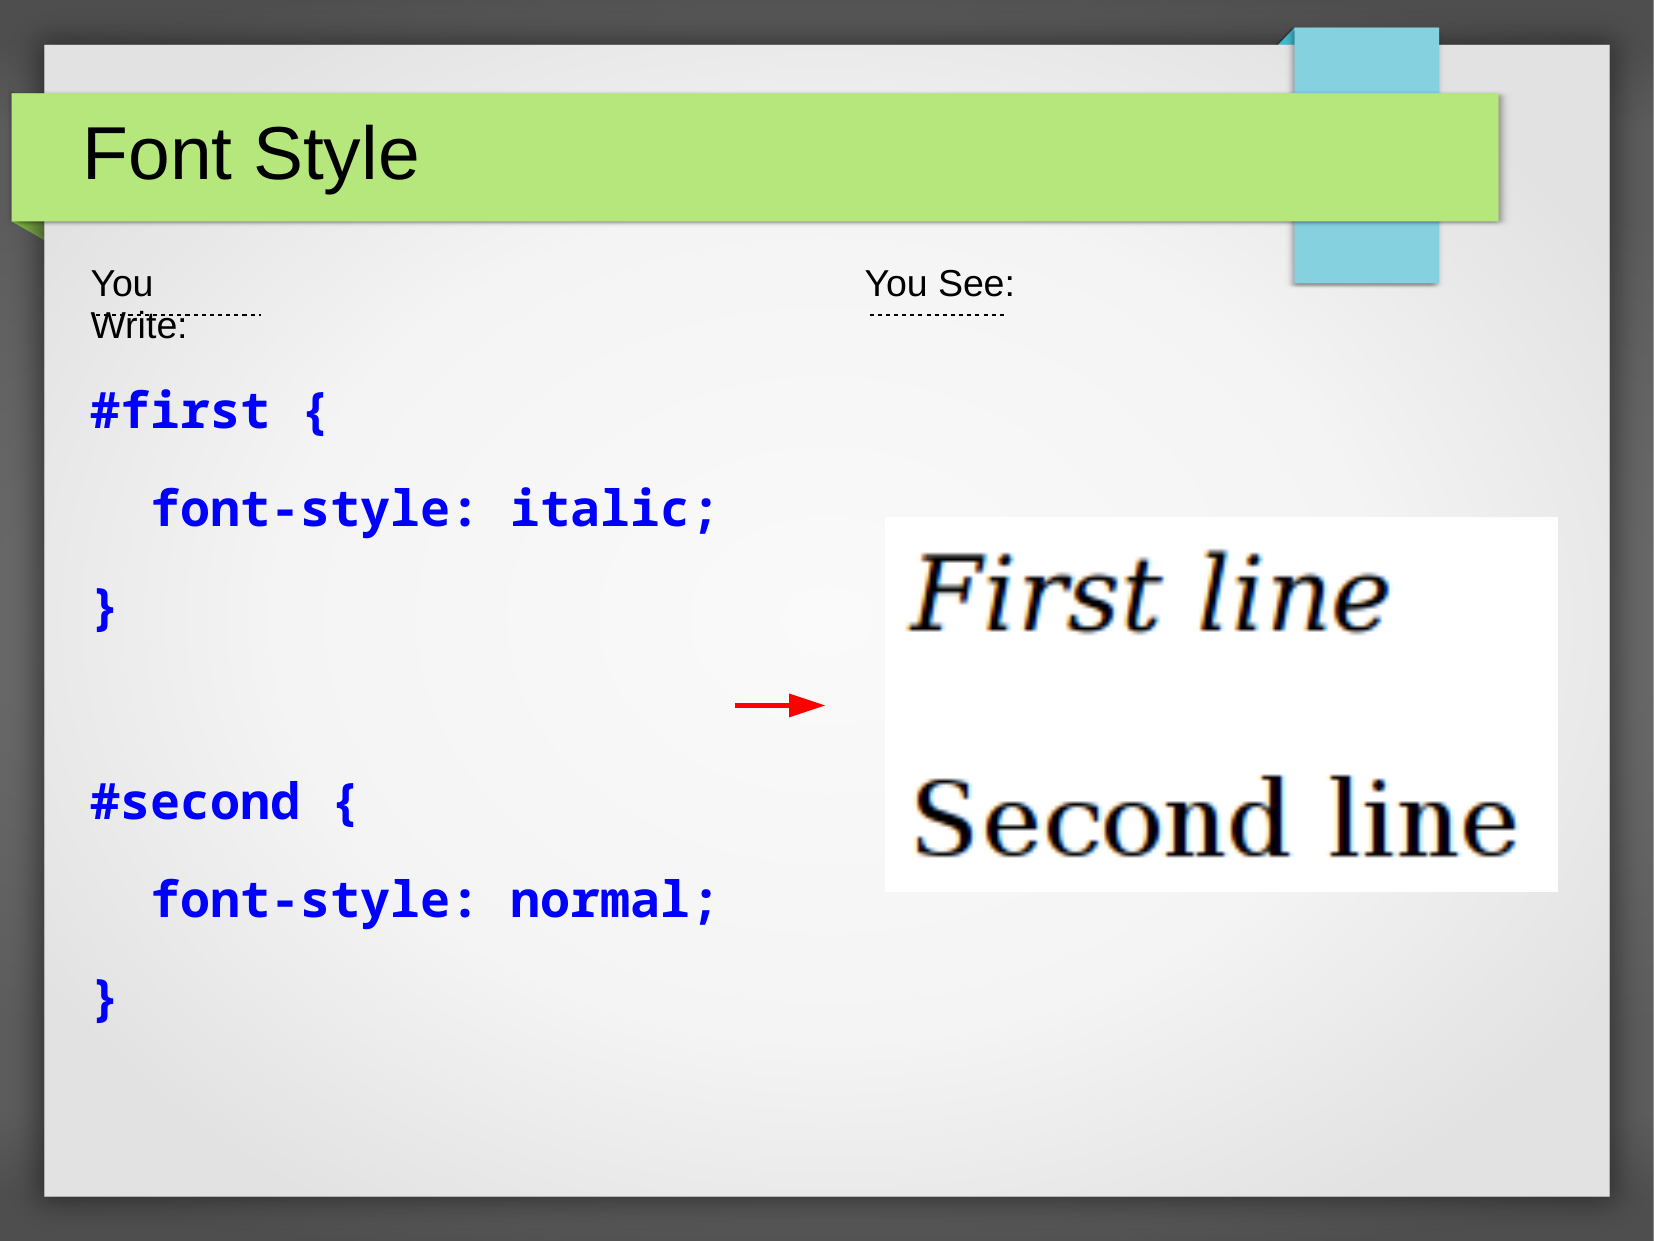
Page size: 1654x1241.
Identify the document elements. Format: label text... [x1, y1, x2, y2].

picture [0, 0, 1654, 1241]
title Font Style [82, 94, 1264, 213]
text_box You See: [849, 255, 1030, 313]
text_box You Write: [75, 255, 277, 313]
list #first { font-style: italic; } #second { font-style: normal; } [90, 375, 946, 1156]
